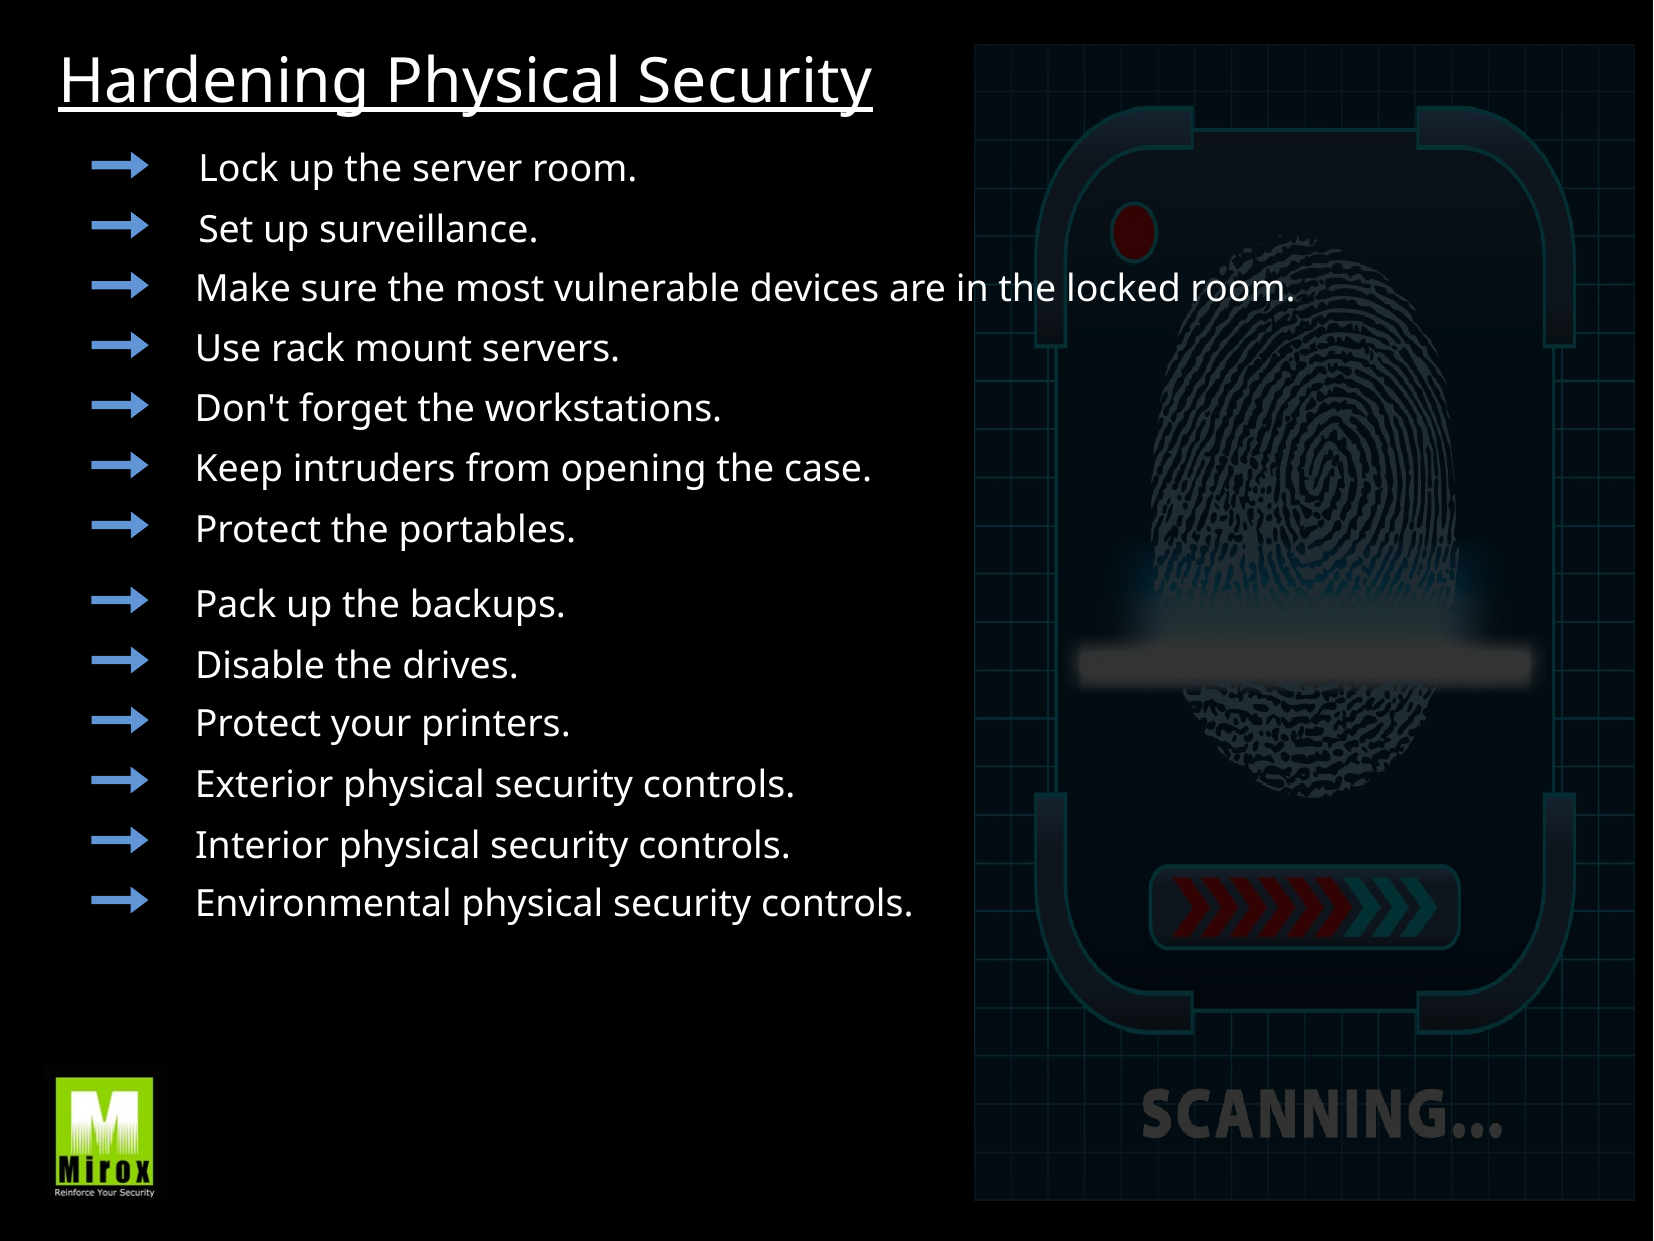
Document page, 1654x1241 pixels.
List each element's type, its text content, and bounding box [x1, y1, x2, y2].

picture [89, 450, 151, 481]
picture [89, 585, 151, 616]
text_box Make sure the most vulnerable devices are in the locked room. [180, 254, 1437, 316]
picture [43, 1064, 166, 1199]
text_box Don't forget the workstations. [179, 374, 975, 436]
picture [90, 150, 151, 181]
text_box Use rack mount servers. [180, 314, 945, 374]
text_box Disable the drives. [180, 630, 931, 692]
text_box Keep intruders from opening the case. [179, 434, 957, 496]
picture [90, 510, 151, 541]
picture [90, 645, 151, 676]
text_box Lock up the server room. [183, 134, 915, 195]
text_box Protect your printers. [180, 689, 930, 750]
text_box Interior physical security controls. [180, 810, 931, 869]
picture [89, 765, 151, 796]
picture [89, 825, 151, 856]
text_box Set up surveillance. [183, 195, 919, 254]
text_box Environmental physical security controls. [180, 869, 991, 931]
text_box Protect the portables. [180, 495, 945, 556]
picture [90, 390, 151, 421]
text_box Pack up the backups. [180, 570, 930, 630]
picture [90, 705, 151, 736]
picture [90, 270, 151, 301]
text_box Exterior physical security controls. [180, 750, 930, 810]
picture [89, 885, 151, 916]
picture [90, 330, 151, 361]
text_box Hardening Physical Security [43, 28, 1110, 121]
picture [974, 45, 1635, 1201]
picture [90, 210, 151, 241]
